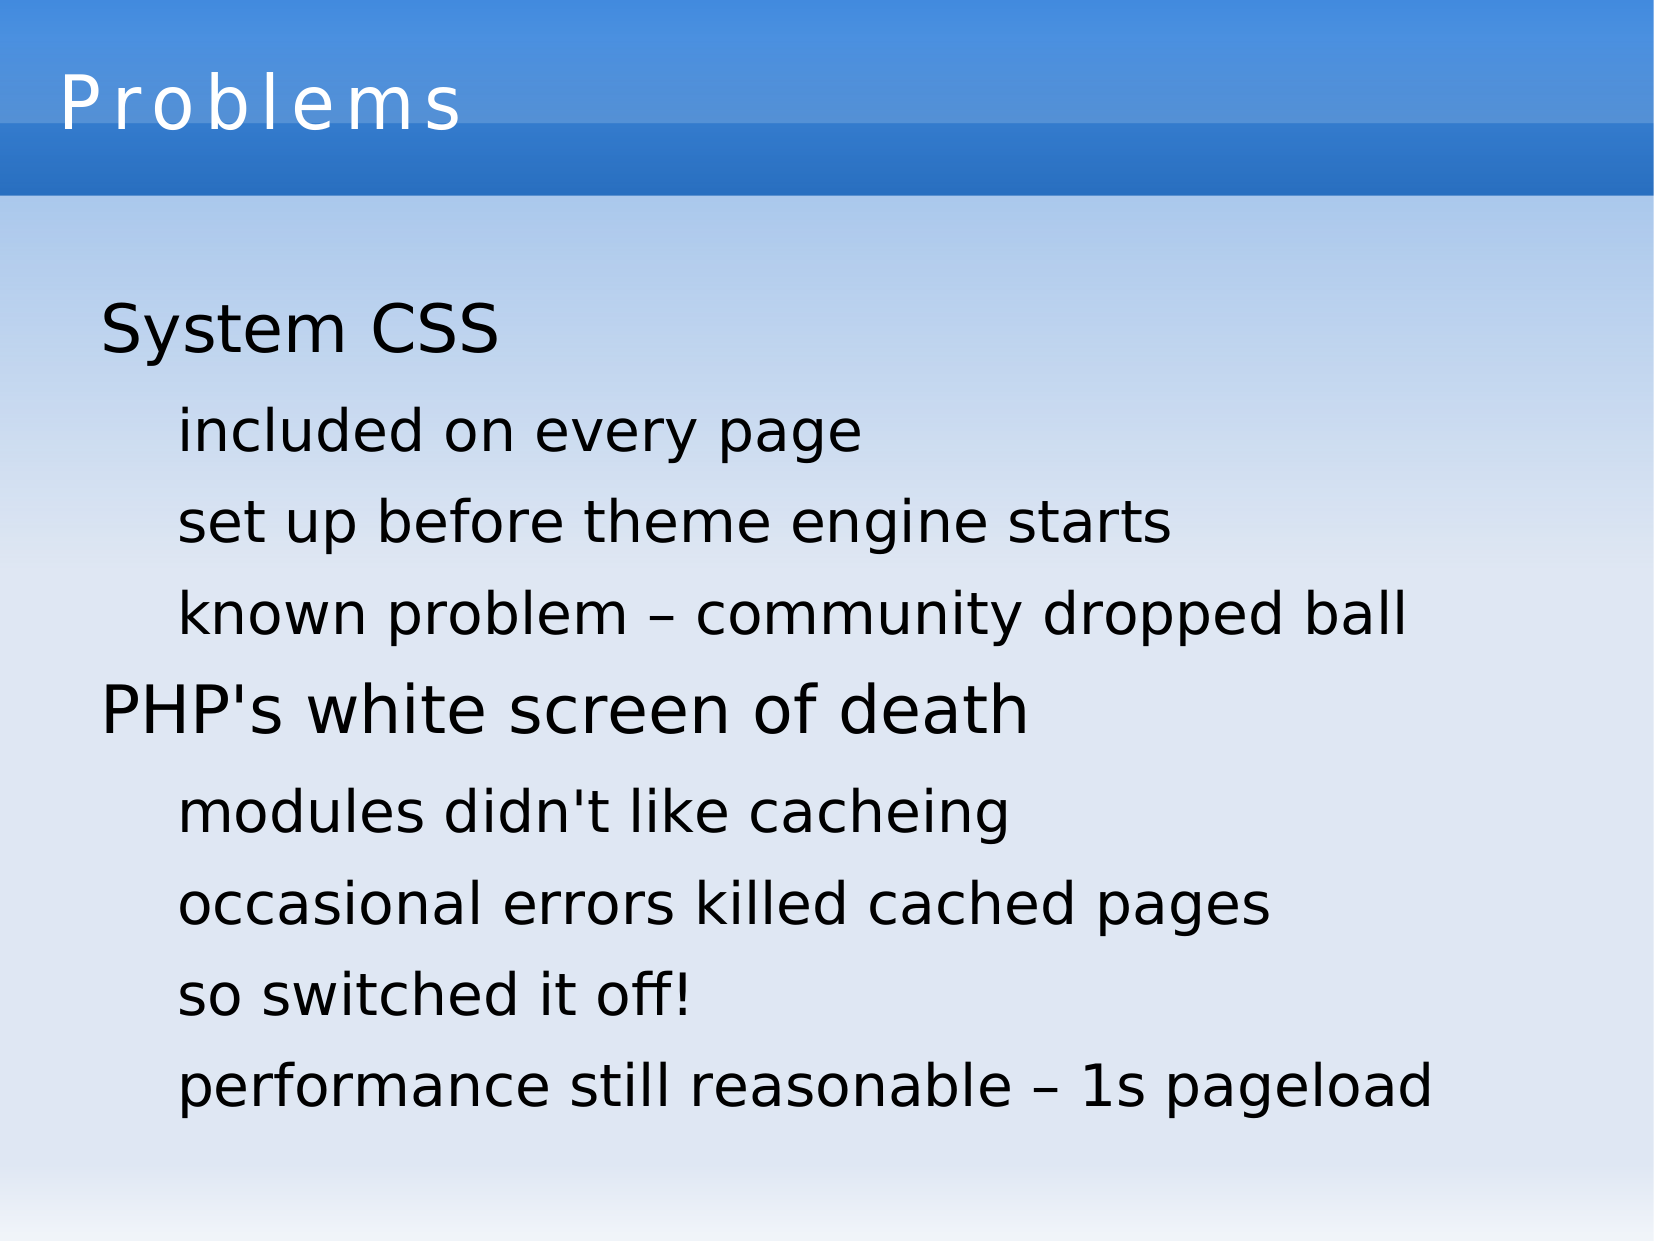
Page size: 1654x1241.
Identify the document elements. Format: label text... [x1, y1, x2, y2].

list System CSS included on every page set up before theme engine starts known problem – community dropped ball PHP's white screen of death modules didn't like cacheing occasional errors killed cached pages so switched it off! performance still reasonable – 1s pageload [82, 290, 1571, 1121]
picture [0, 0, 1654, 1241]
title Problems [59, 36, 1270, 171]
